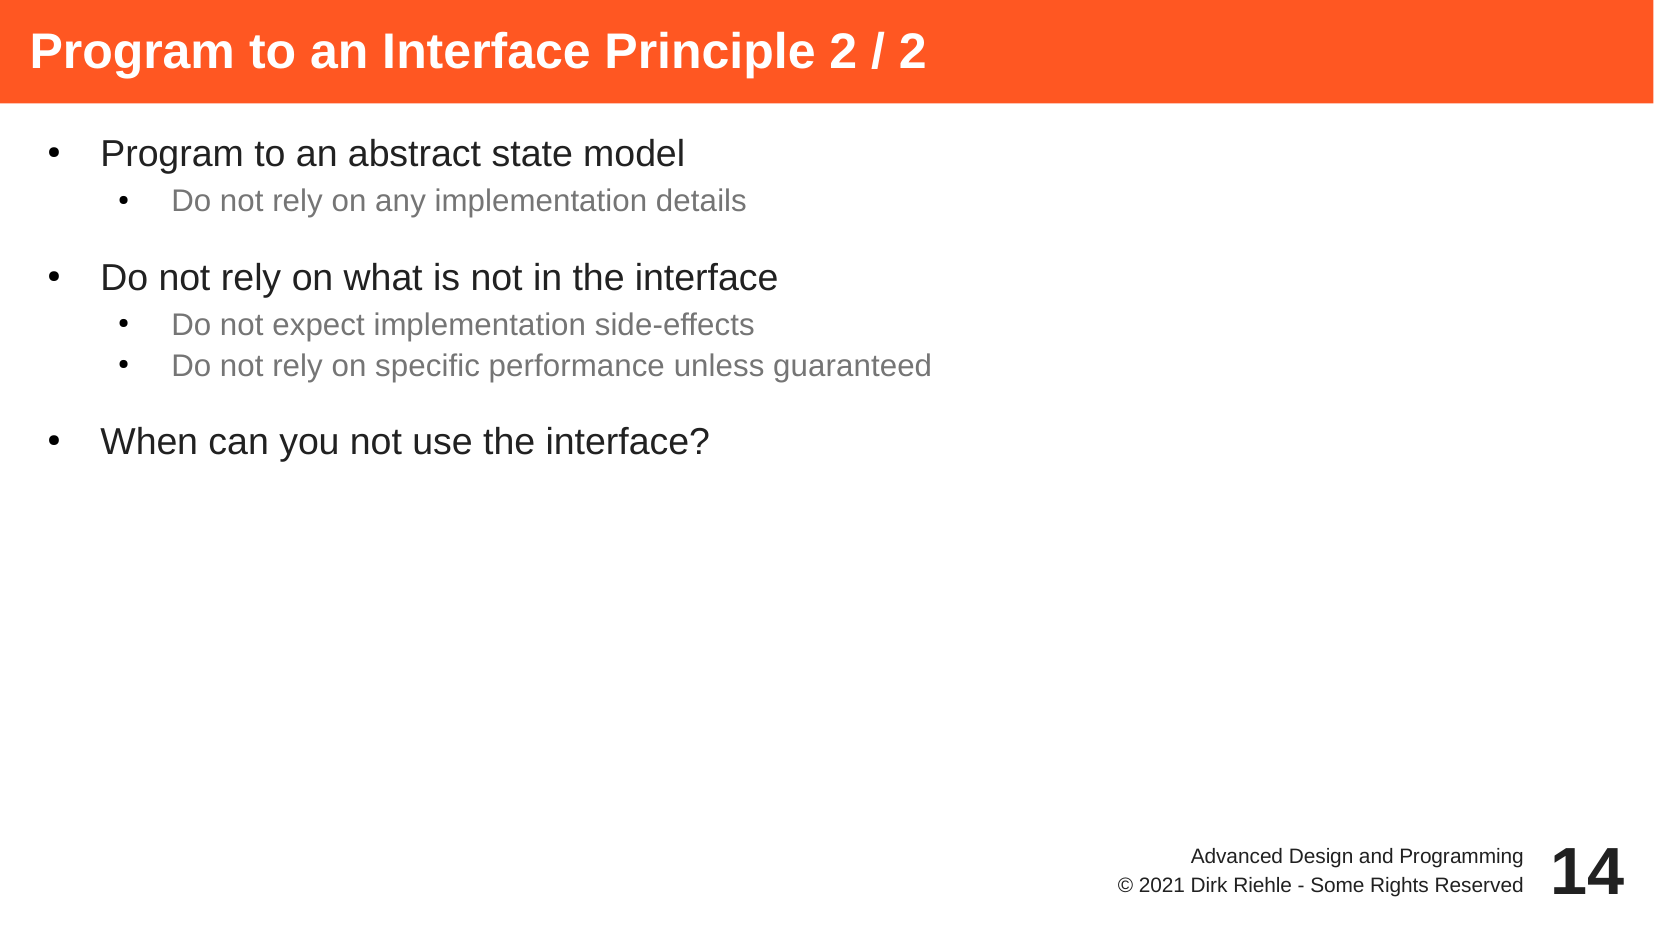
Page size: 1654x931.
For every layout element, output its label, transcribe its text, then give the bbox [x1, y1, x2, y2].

title Program to an Interface Principle 2 / 2 [0, 0, 1654, 104]
list Program to an abstract state model Do not rely on any implementation details Do not rely on what is not in the interface Do not expect implementation side-effects Do not rely on specific performance unless guaranteed When can you not use the interface? [29, 132, 1625, 813]
